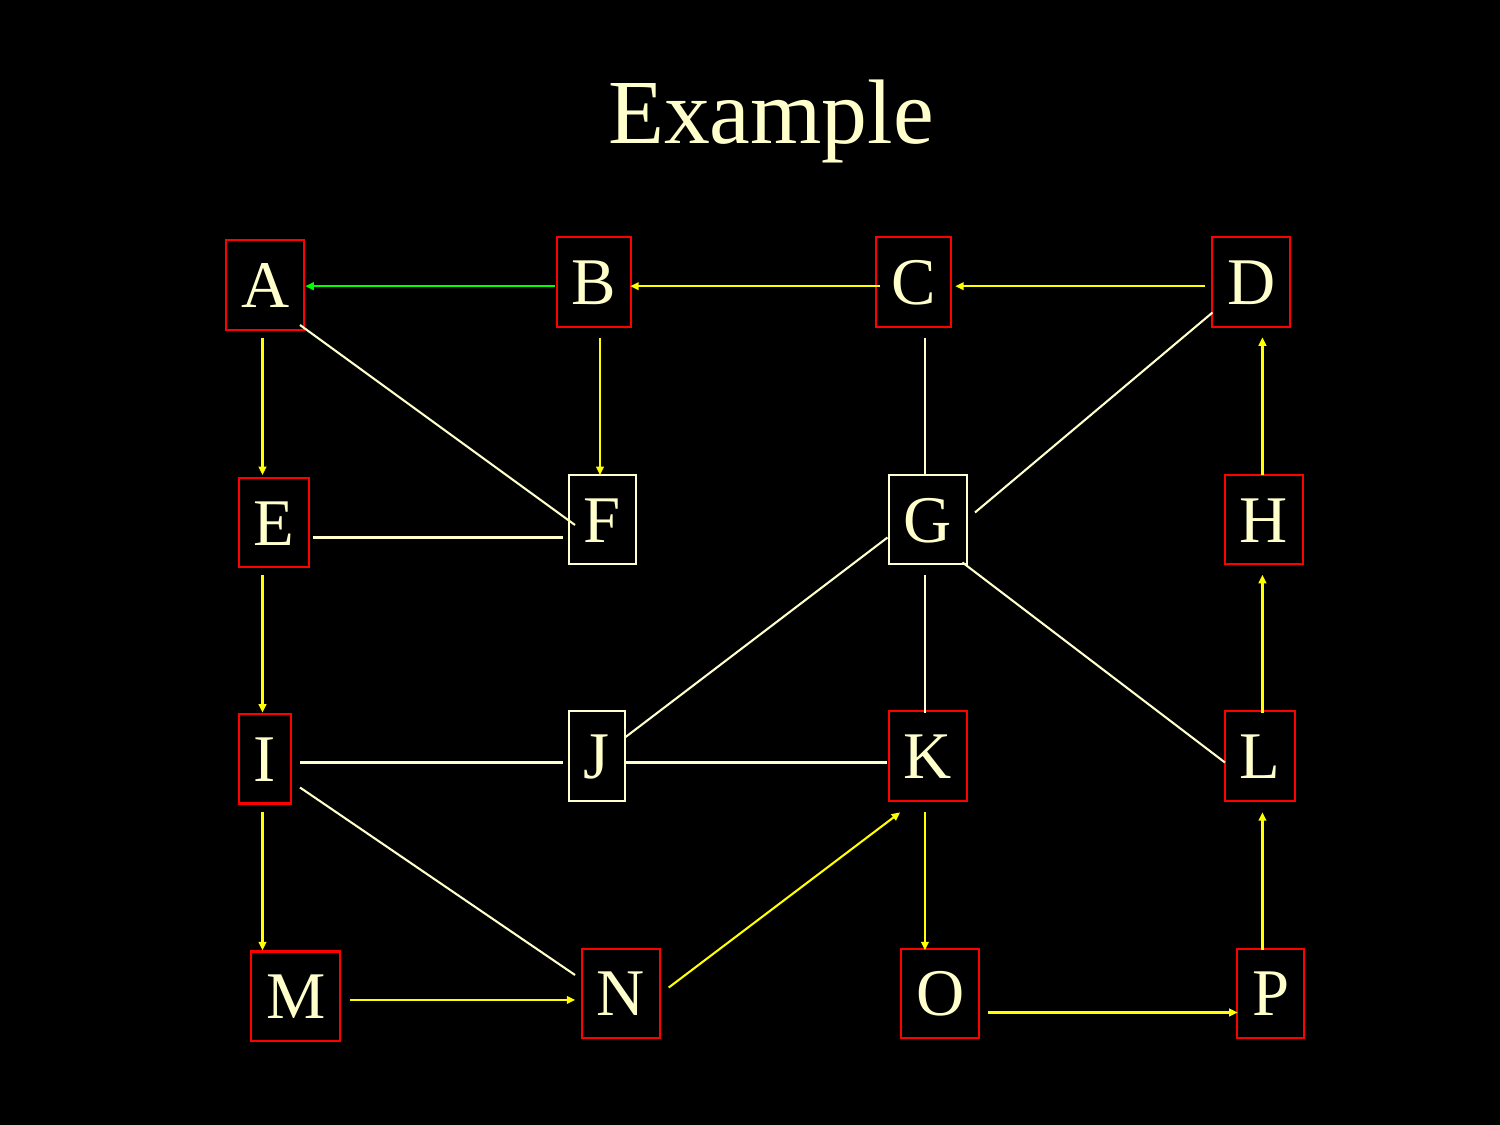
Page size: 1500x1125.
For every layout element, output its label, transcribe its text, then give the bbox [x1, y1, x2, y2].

text_box A [226, 240, 305, 330]
text_box H [1224, 474, 1303, 565]
text_box E [238, 477, 310, 568]
text_box J [569, 711, 625, 801]
text_box N [581, 948, 660, 1039]
text_box K [888, 711, 967, 801]
title Example [42, 37, 1500, 188]
text_box L [1224, 711, 1296, 801]
text_box O [901, 948, 980, 1039]
text_box M [251, 951, 341, 1042]
text_box D [1212, 237, 1291, 327]
text_box F [569, 474, 636, 565]
text_box B [556, 237, 632, 327]
text_box I [238, 713, 291, 804]
text_box C [876, 237, 951, 327]
text_box G [888, 474, 967, 565]
text_box P [1237, 948, 1305, 1039]
